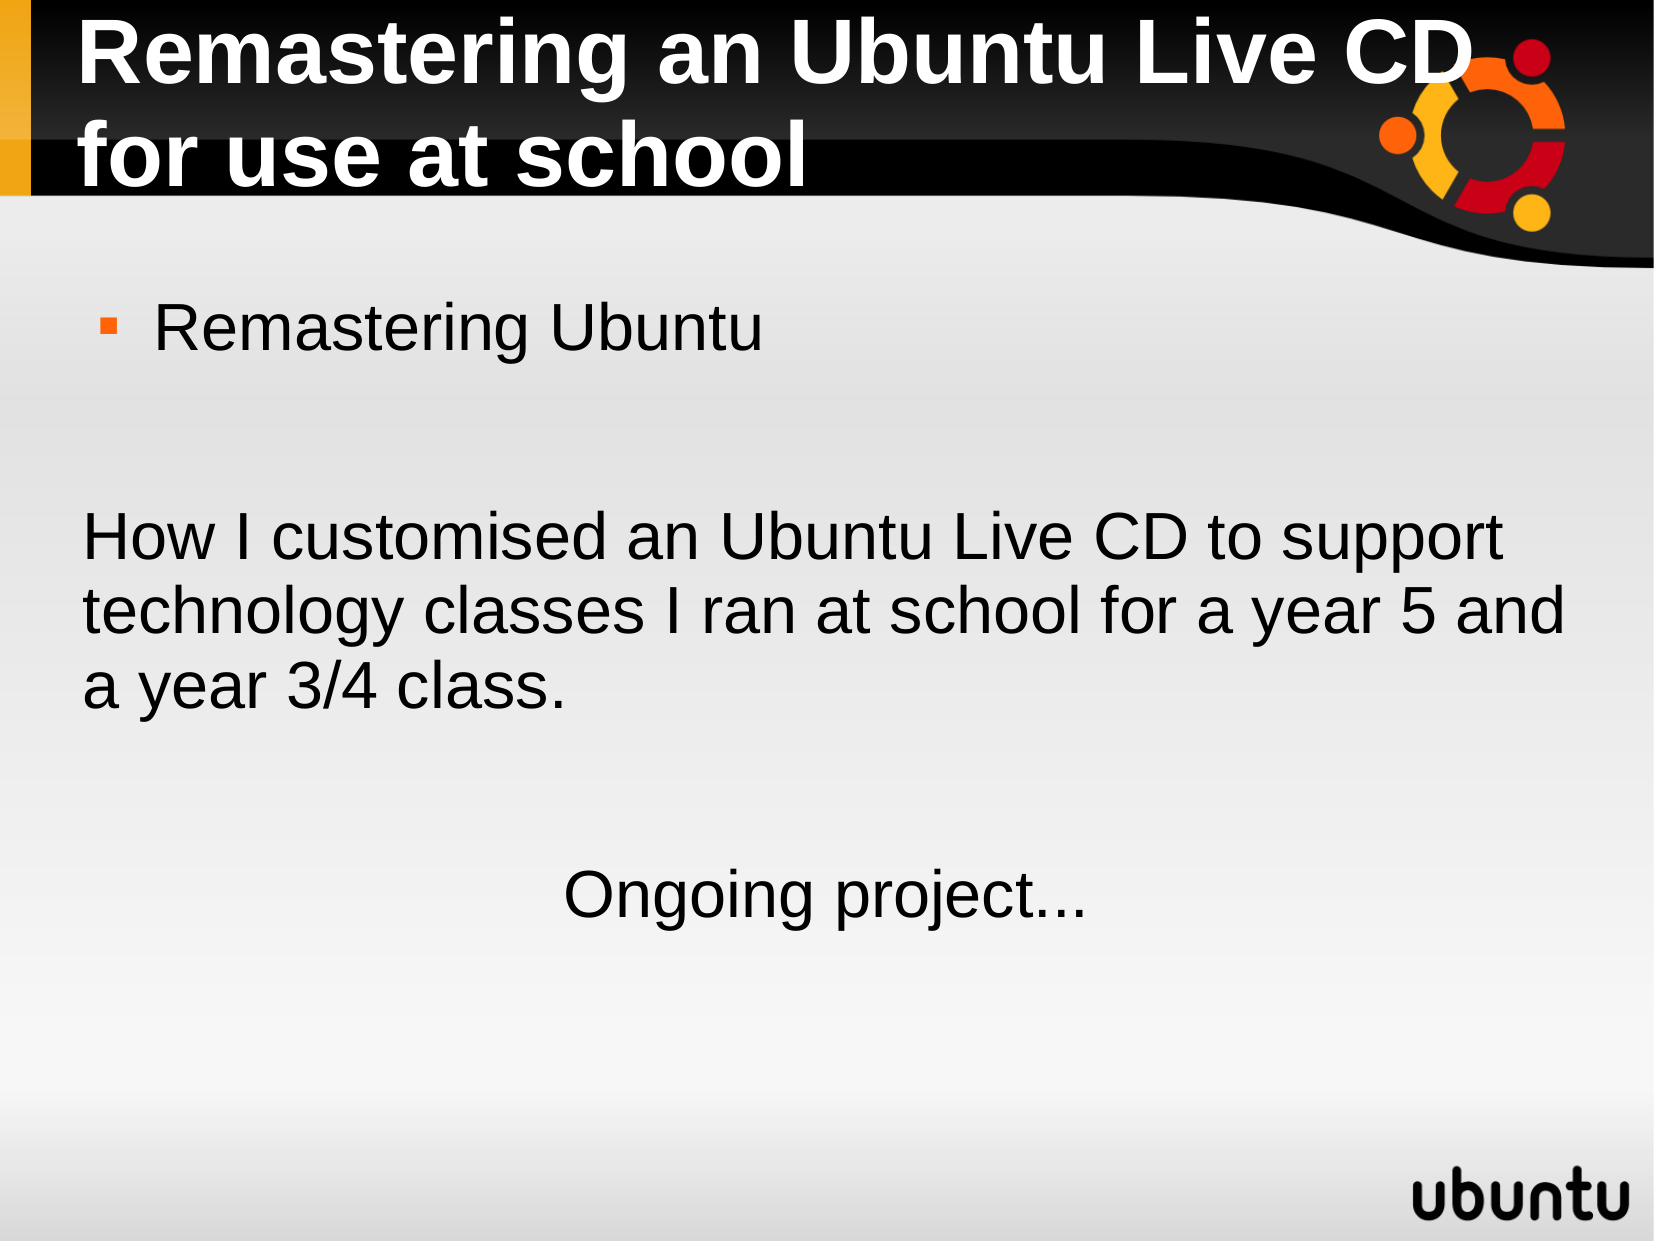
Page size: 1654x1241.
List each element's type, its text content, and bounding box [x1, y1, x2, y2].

title Remastering an Ubuntu Live CD for use at school [76, 0, 1565, 208]
list Remastering Ubuntu How I customised an Ubuntu Live CD to support technology classes I ran at school for a year 5 and a year 3/4 class. Ongoing project... [82, 290, 1571, 1109]
picture [0, 0, 1654, 1241]
